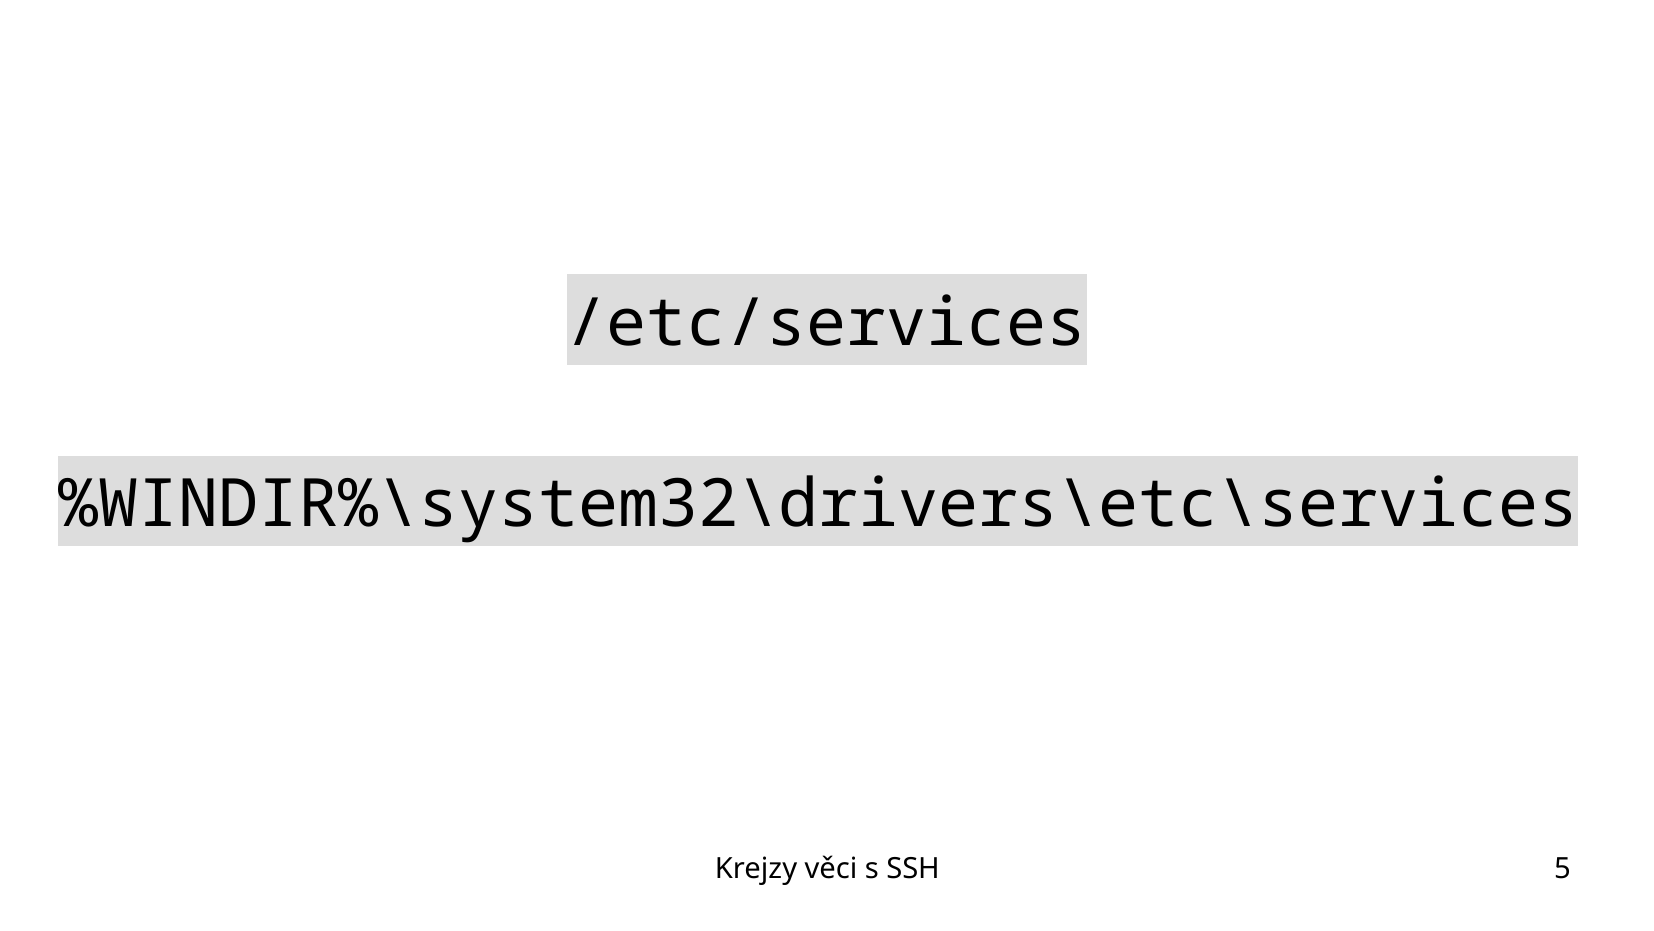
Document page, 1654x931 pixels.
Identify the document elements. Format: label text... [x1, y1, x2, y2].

subtitle /etc/services %WINDIR%\system32\drivers\etc\services [58, 274, 1596, 657]
